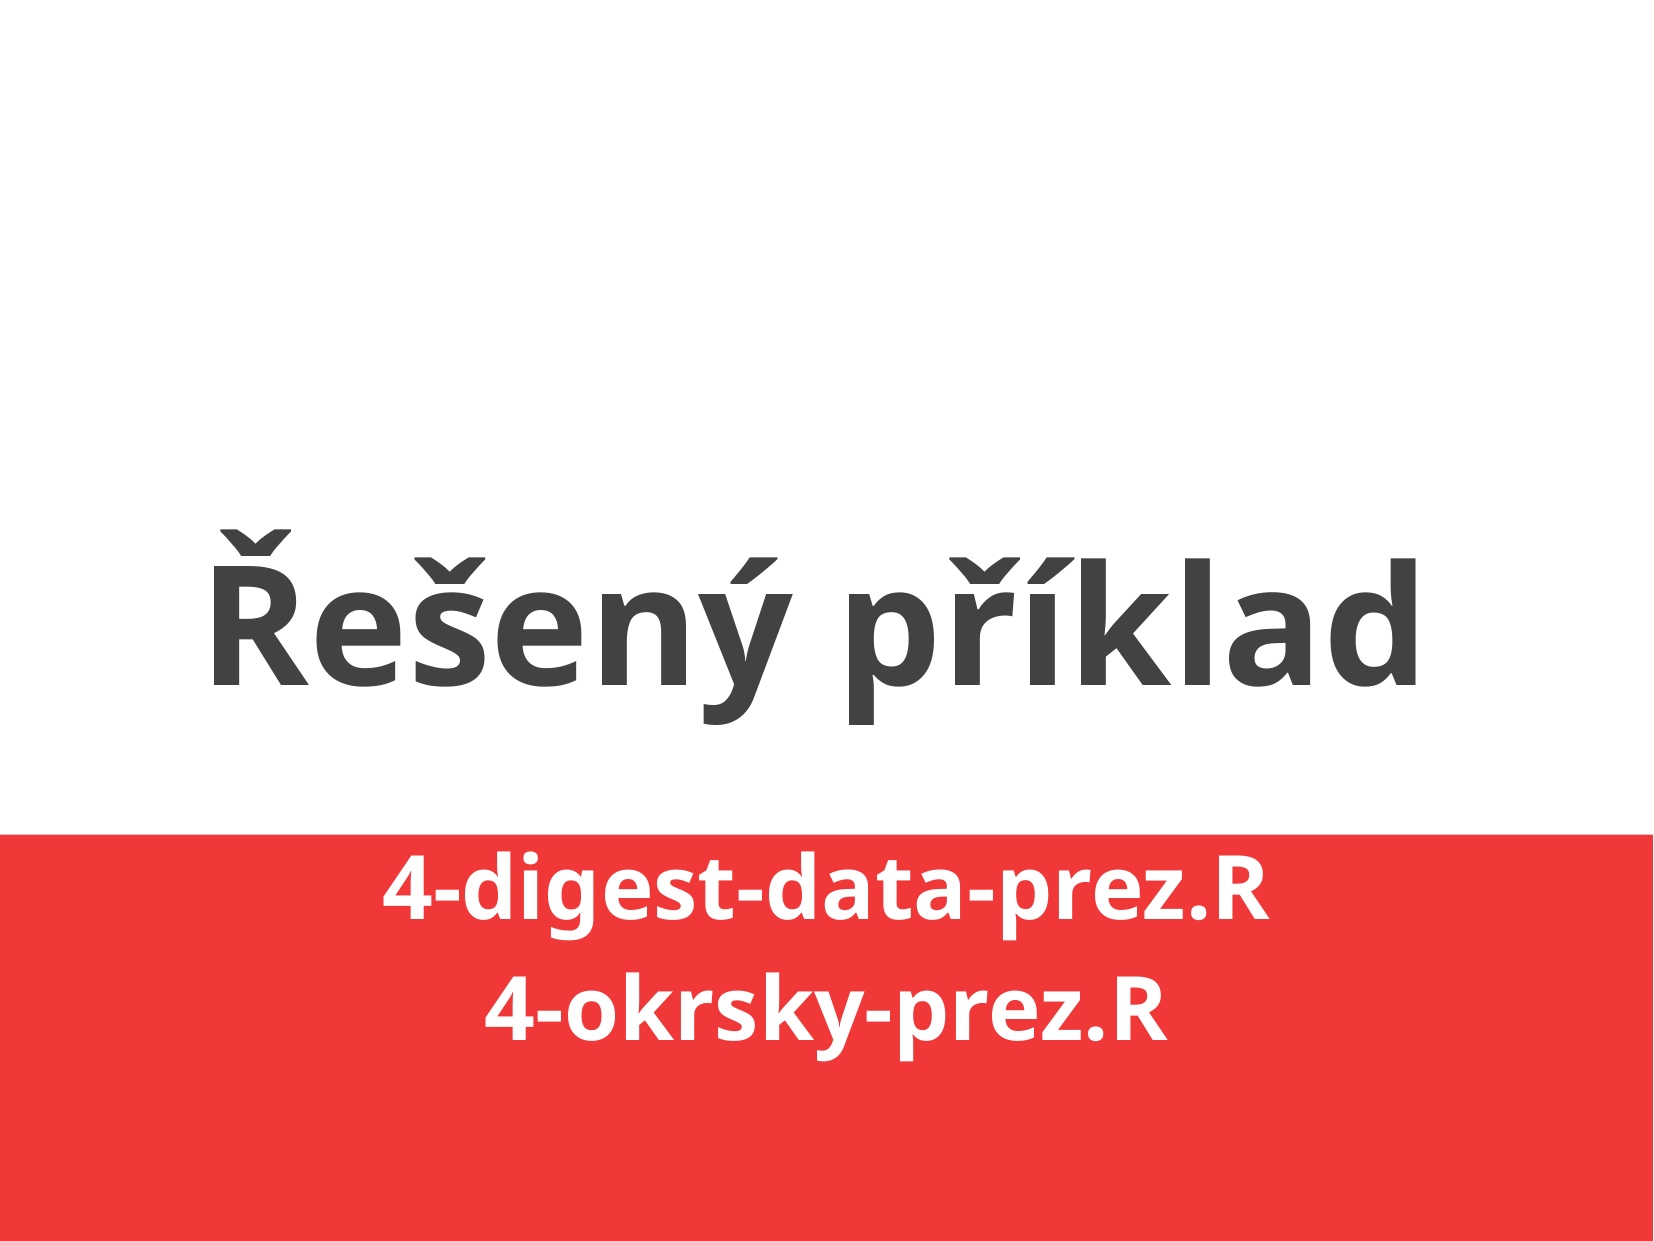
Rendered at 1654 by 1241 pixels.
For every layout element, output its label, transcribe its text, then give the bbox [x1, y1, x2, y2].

title Řešený příklad [70, 430, 1559, 812]
subtitle 4-digest-data-prez.R 4-okrsky-prez.R [82, 841, 1571, 1050]
